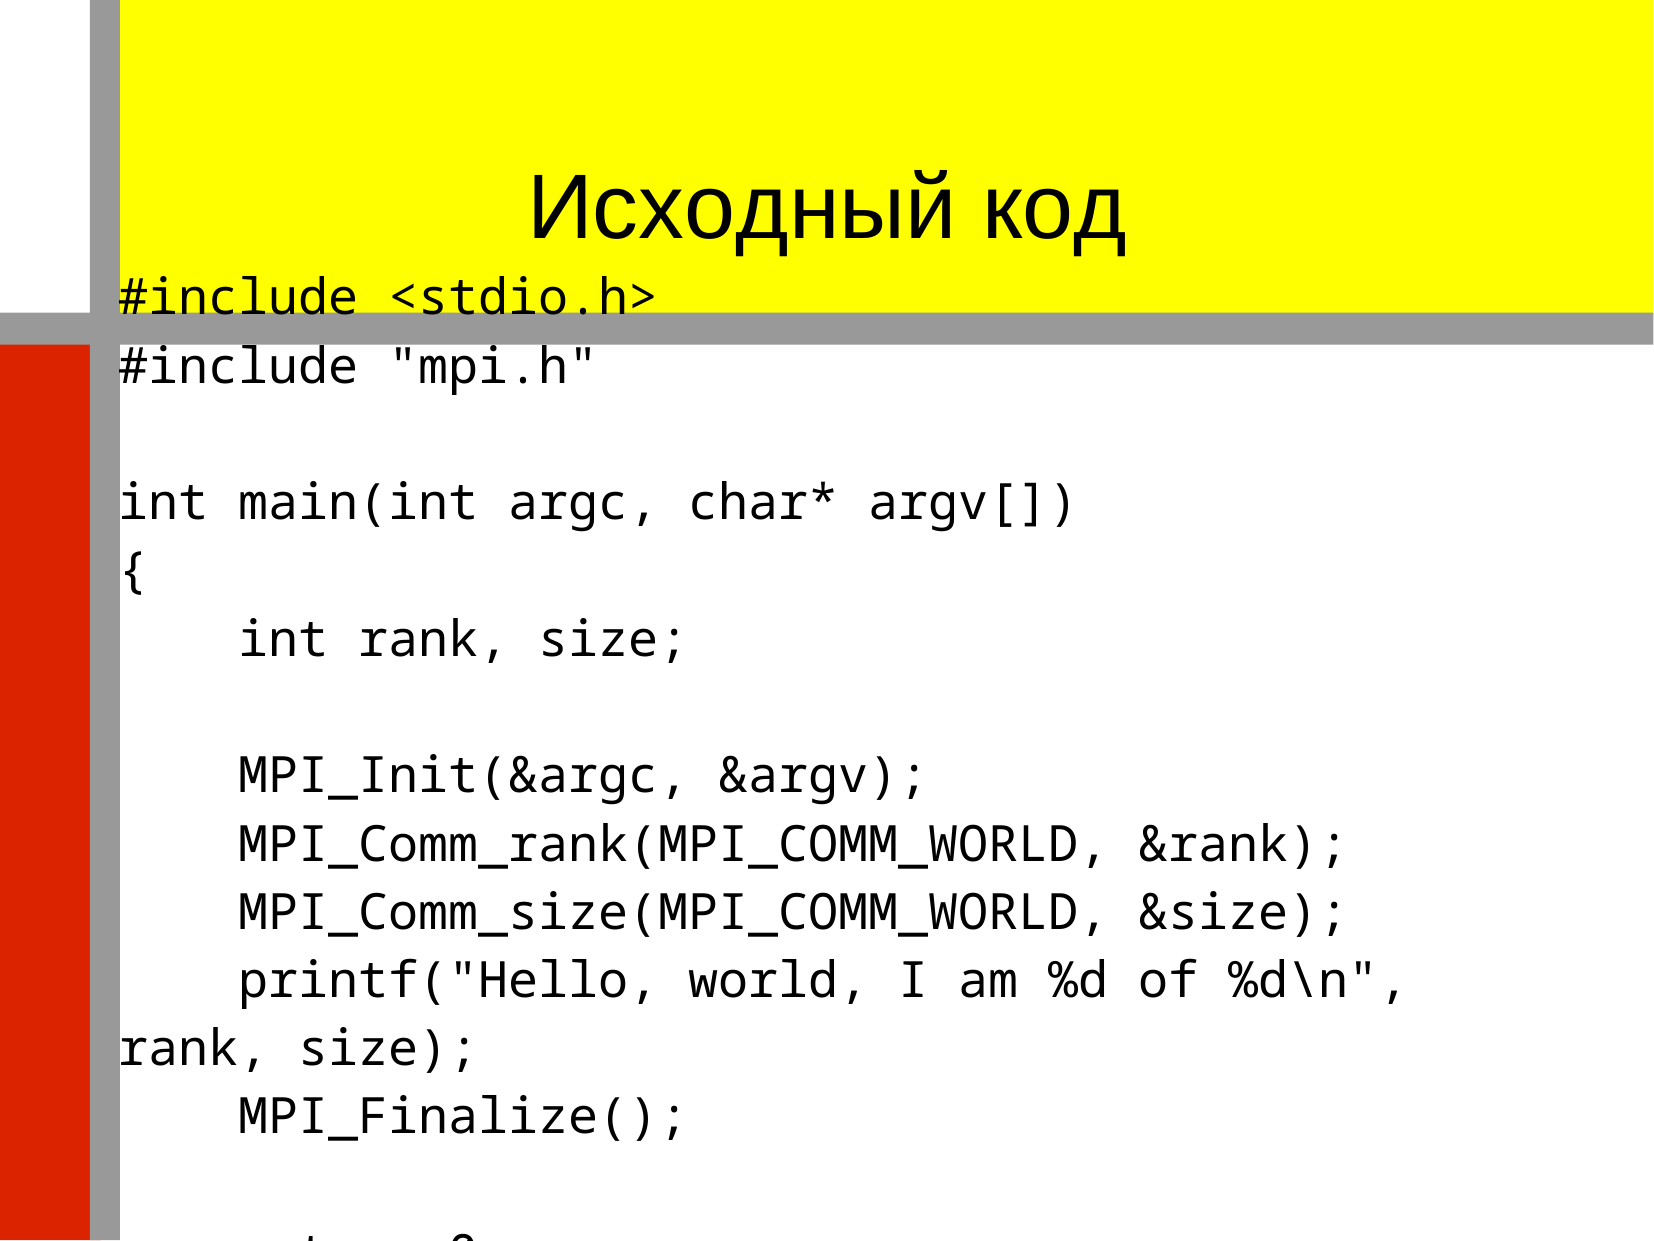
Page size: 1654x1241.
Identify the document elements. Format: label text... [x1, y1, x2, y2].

subtitle #include <stdio.h> #include "mpi.h" int main(int argc, char* argv[]) { int rank, size; MPI_Init(&argc, &argv); MPI_Comm_rank(MPI_COMM_WORLD, &rank); MPI_Comm_size(MPI_COMM_WORLD, &size); printf("Hello, world, I am %d of %d\n", rank, size); MPI_Finalize(); return 0; } [118, 354, 1531, 1241]
title Исходный код [121, 102, 1534, 311]
